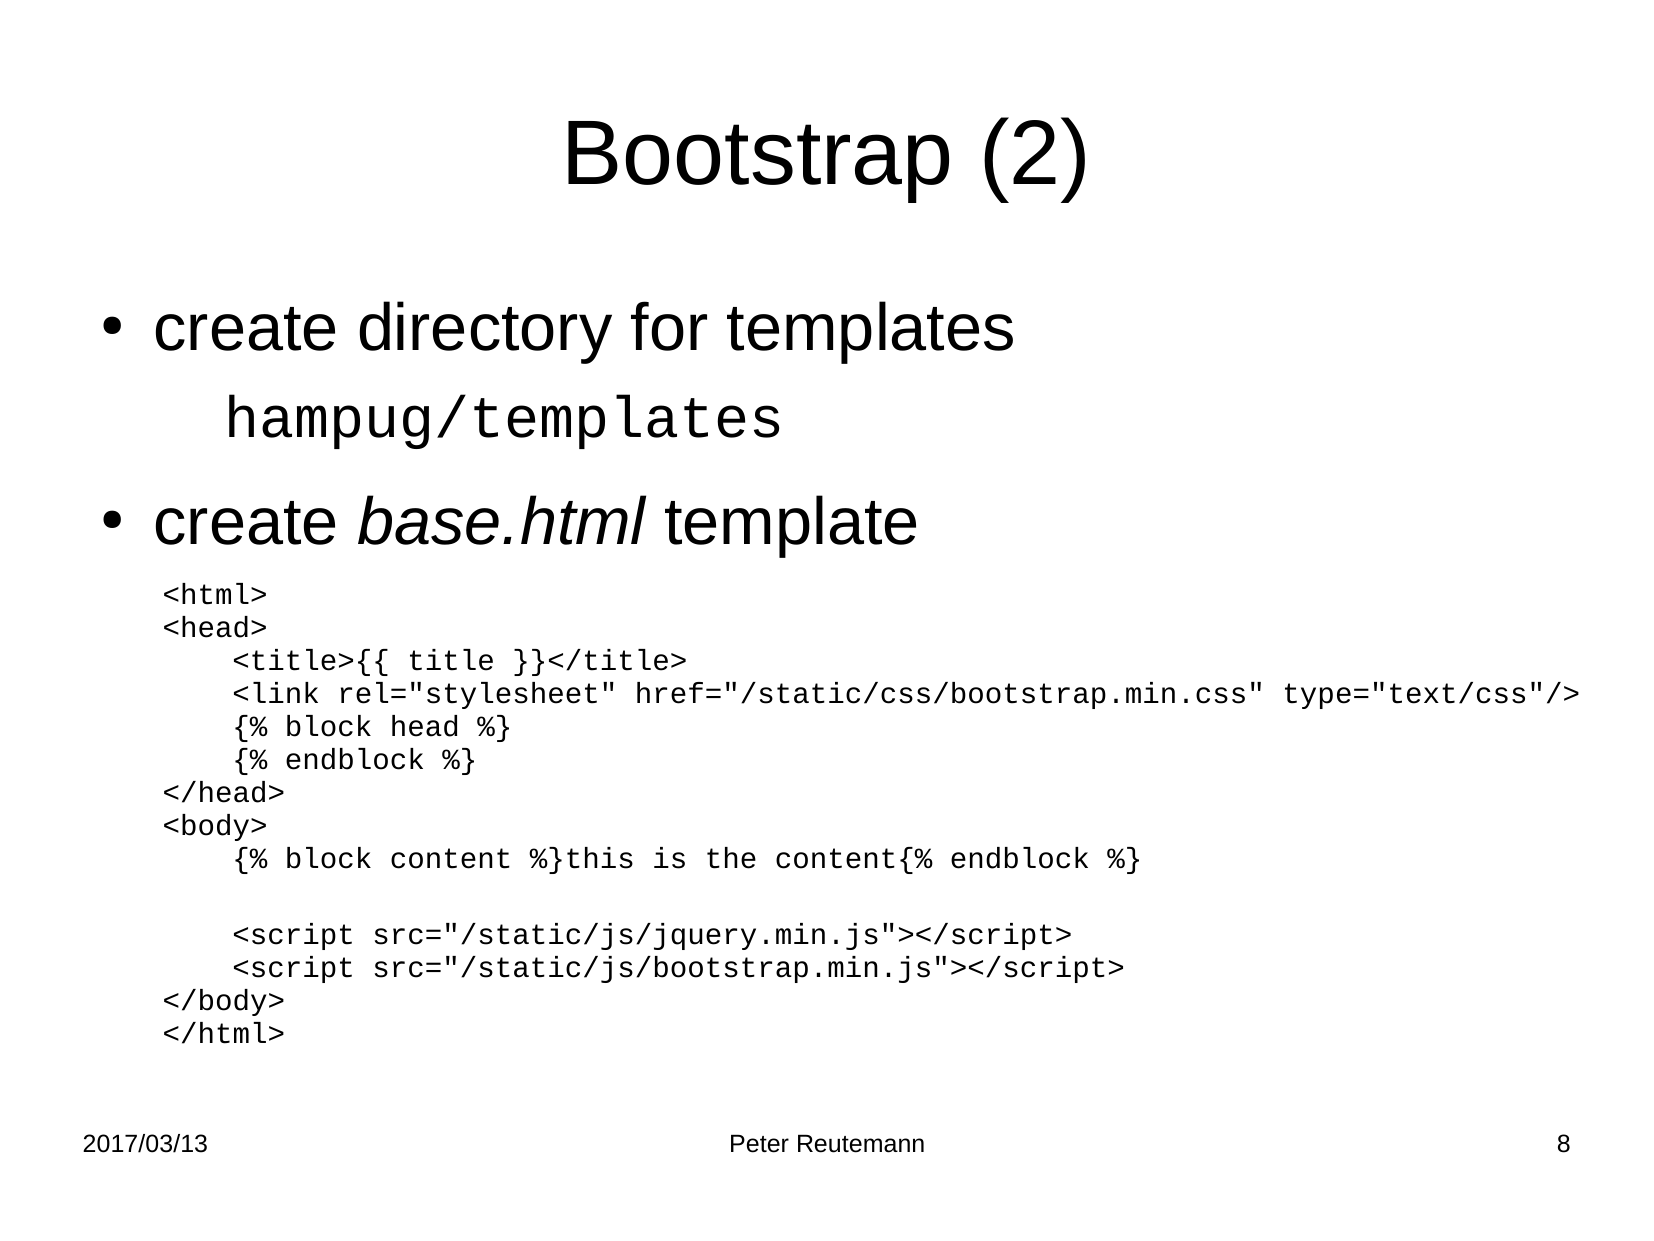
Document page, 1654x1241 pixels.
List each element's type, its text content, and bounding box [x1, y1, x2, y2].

list create directory for templates hampug/templates create base.html template [82, 290, 1571, 1010]
title Bootstrap (2) [82, 49, 1571, 257]
text_box <html> <head> <title>{{ title }}</title> <link rel="stylesheet" href="/static/css/bootstrap.min.css" type="text/css"/> {% block head %} {% endblock %} </head> <body> {% block content %}this is the content{% endblock %} <script src="/static/js/jquery.min.js"></script> <script src="/static/js/bootstrap.min.js"></script> </body> </html> [147, 572, 1613, 1169]
